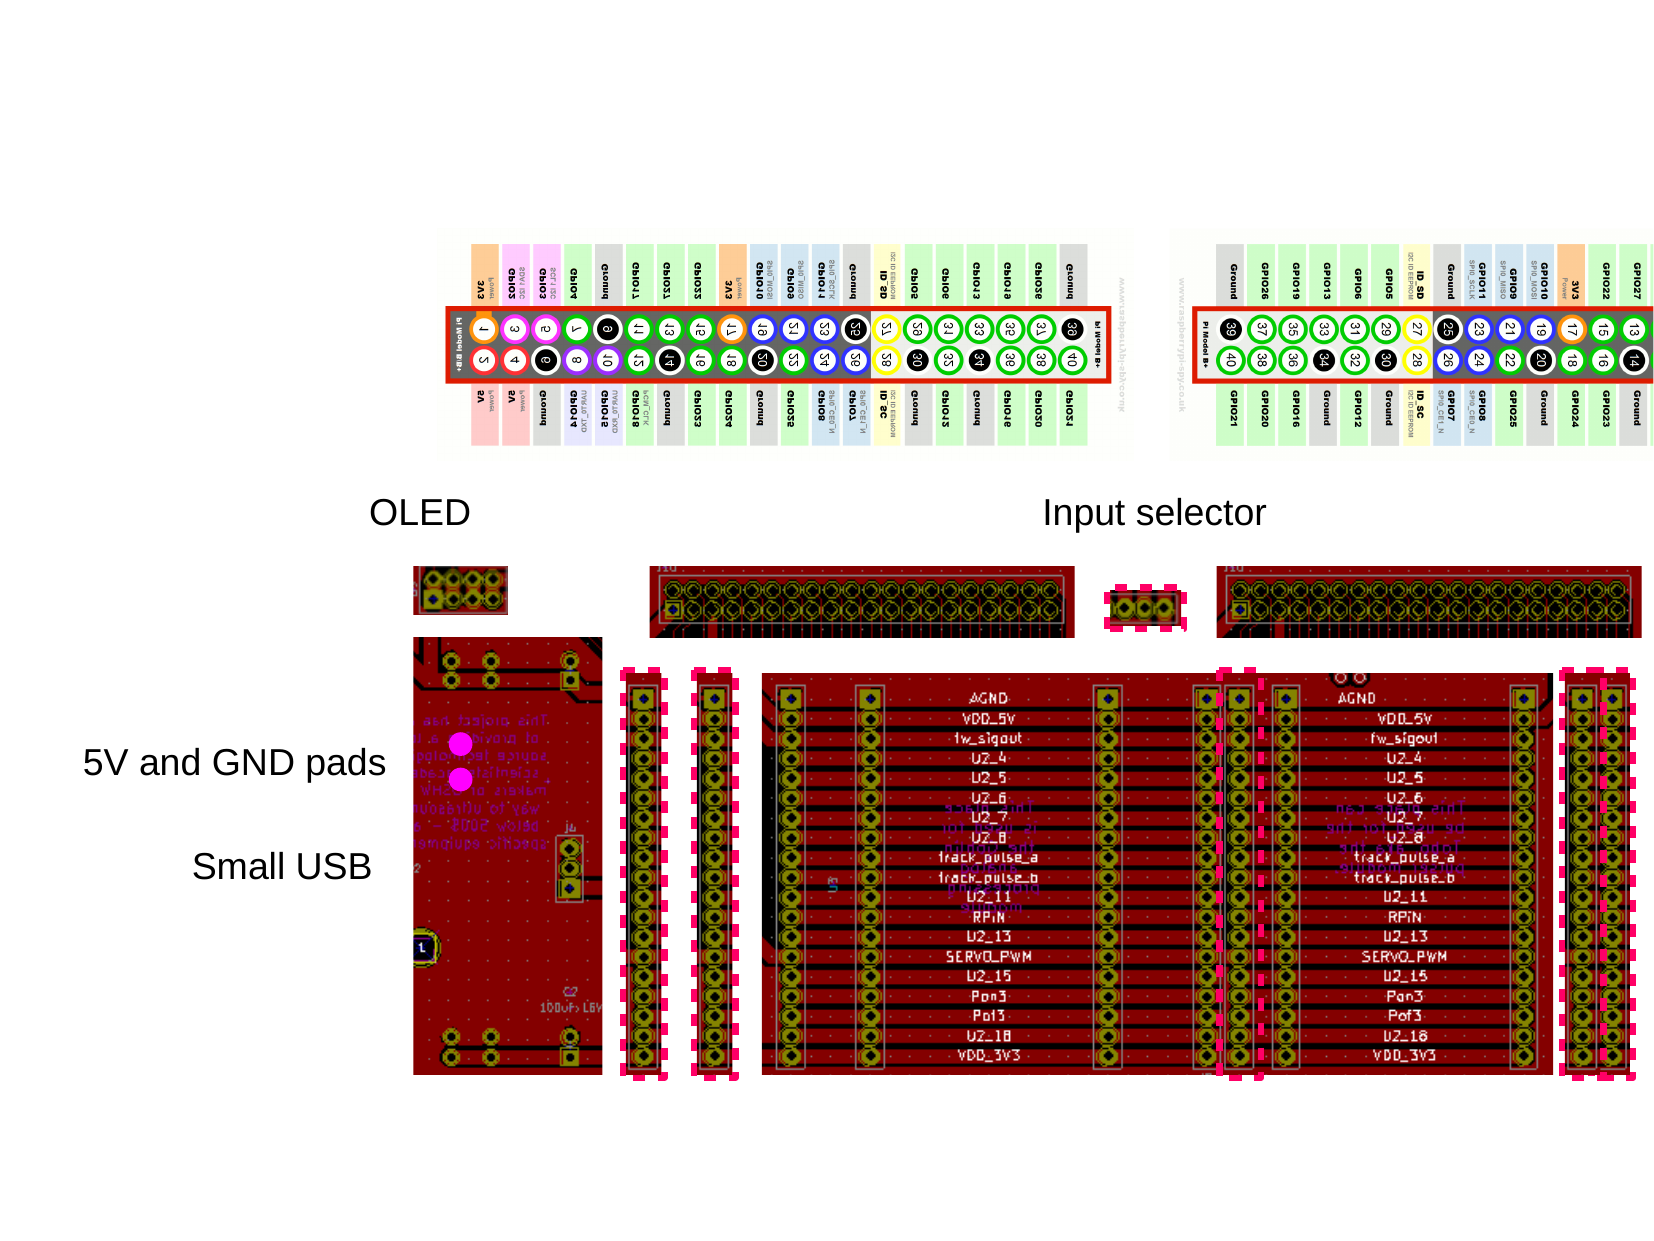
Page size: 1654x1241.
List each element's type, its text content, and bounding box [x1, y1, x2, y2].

text_box OLED [354, 484, 486, 542]
text_box [448, 767, 473, 792]
text_box Input selector [1027, 484, 1282, 542]
picture [437, 228, 1134, 461]
picture [649, 566, 1075, 638]
text_box 5V and GND pads [68, 734, 402, 792]
picture [625, 673, 662, 1075]
picture [1169, 228, 1654, 461]
text_box [448, 732, 473, 756]
picture [761, 673, 1554, 1075]
picture [1216, 566, 1642, 638]
picture [1110, 590, 1182, 626]
text_box Small USB [177, 838, 388, 896]
picture [413, 637, 603, 1075]
picture [1564, 673, 1630, 1075]
picture [696, 673, 733, 1075]
picture [413, 566, 508, 615]
